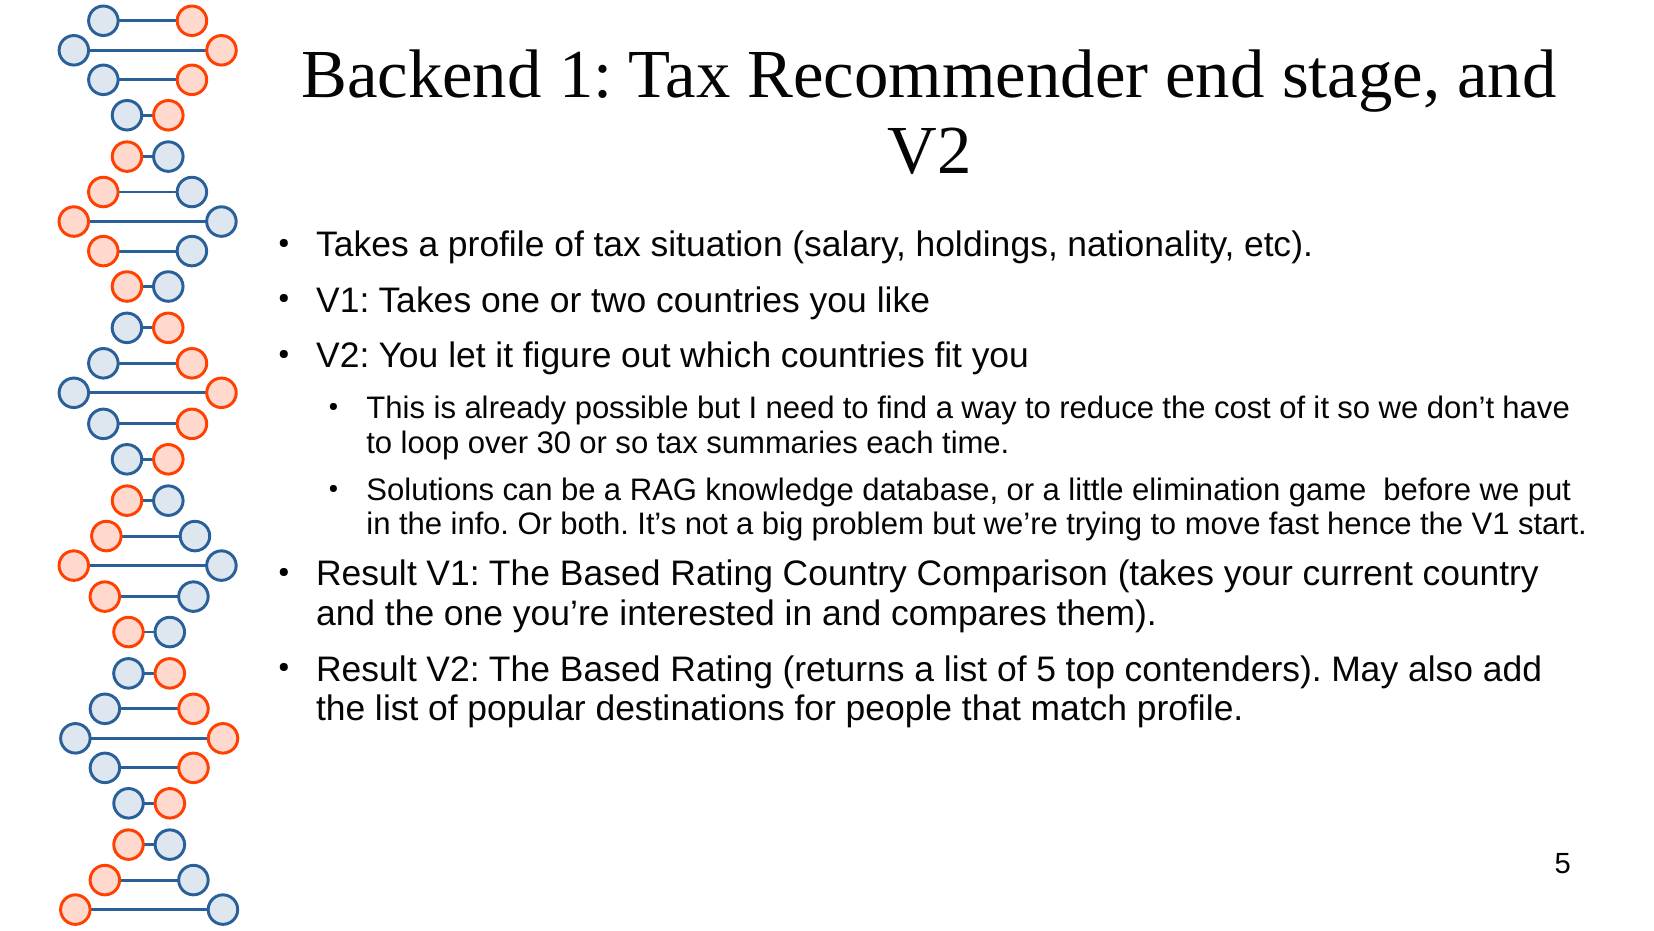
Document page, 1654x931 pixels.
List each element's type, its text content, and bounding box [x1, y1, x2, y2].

title Backend 1: Tax Recommender end stage, and V2 [265, 35, 1595, 189]
list Takes a profile of tax situation (salary, holdings, nationality, etc). V1: Takes one or two countries you like V2: You let it figure out which countries fit you This is already possible but I need to find a way to reduce the cost of it so we don’t have to loop over 30 or so tax summaries each time. Solutions can be a RAG knowledge database, or a little elimination game before we put in the info. Or both. It’s not a big problem but we’re trying to move fast hence the V1 start. Result V1: The Based Rating Country Comparison (takes your current country and the one you’re interested in and compares them). Result V2: The Based Rating (returns a list of 5 top contenders). May also add the list of popular destinations for people that match profile. [265, 224, 1595, 764]
